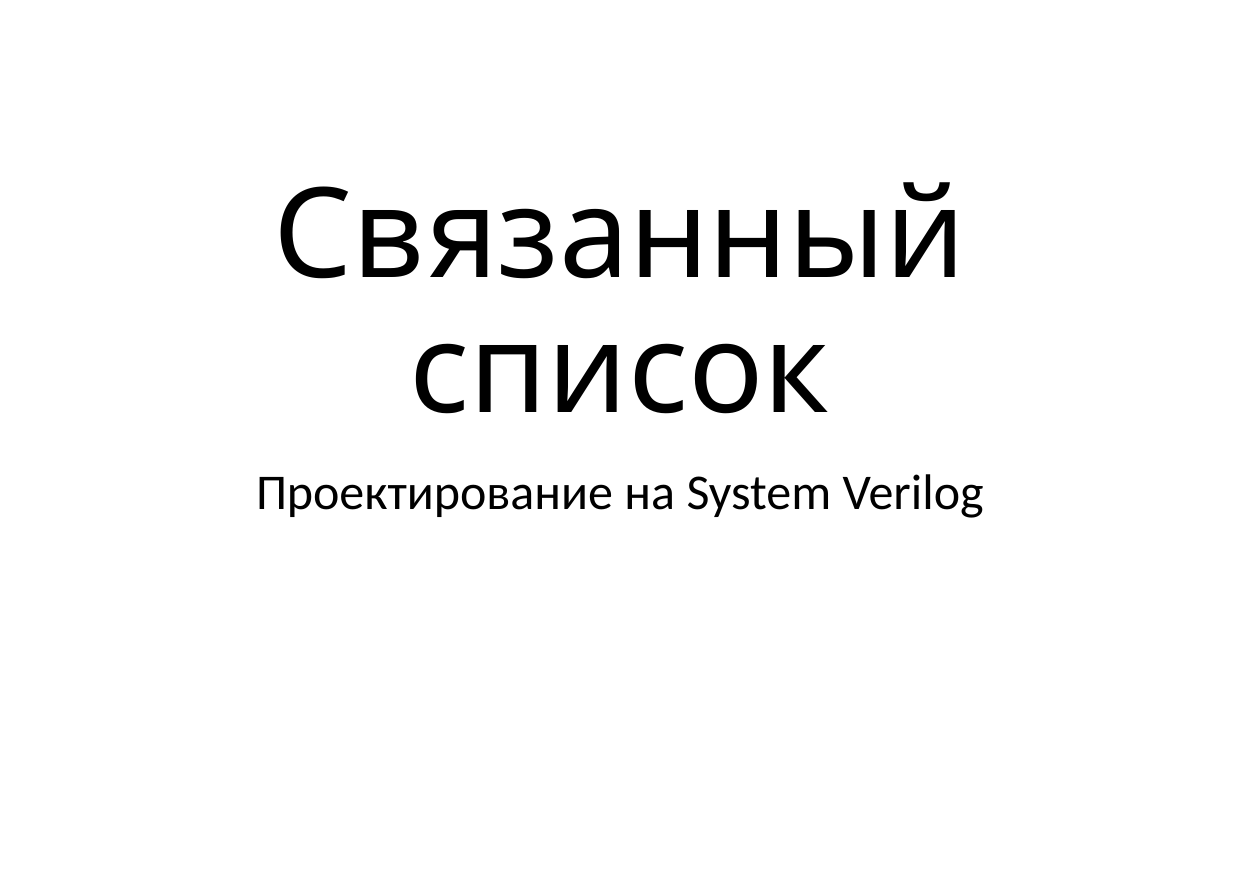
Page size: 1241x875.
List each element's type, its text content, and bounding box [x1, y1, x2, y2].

title Связанный список [154, 143, 1086, 448]
subtitle Проектирование на System Verilog [154, 459, 1086, 670]
